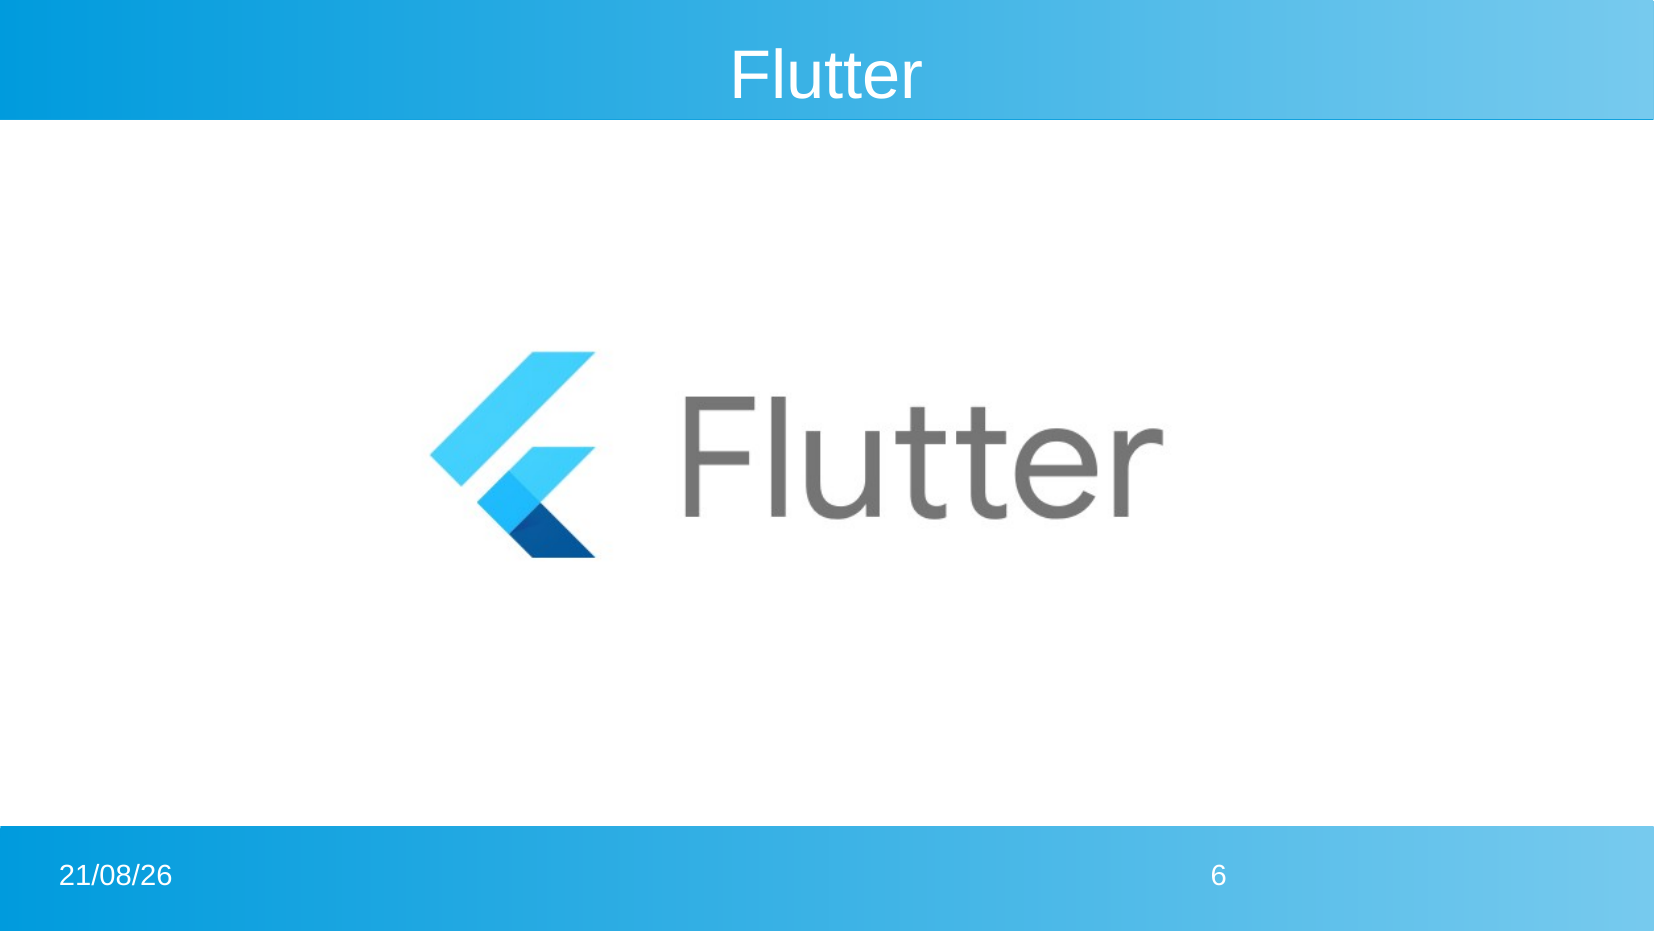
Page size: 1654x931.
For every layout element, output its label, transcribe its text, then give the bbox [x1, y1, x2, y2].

text_box [59, 856, 443, 916]
picture [211, 160, 1447, 768]
title Flutter [59, 29, 1595, 108]
text_box [1210, 856, 1595, 916]
